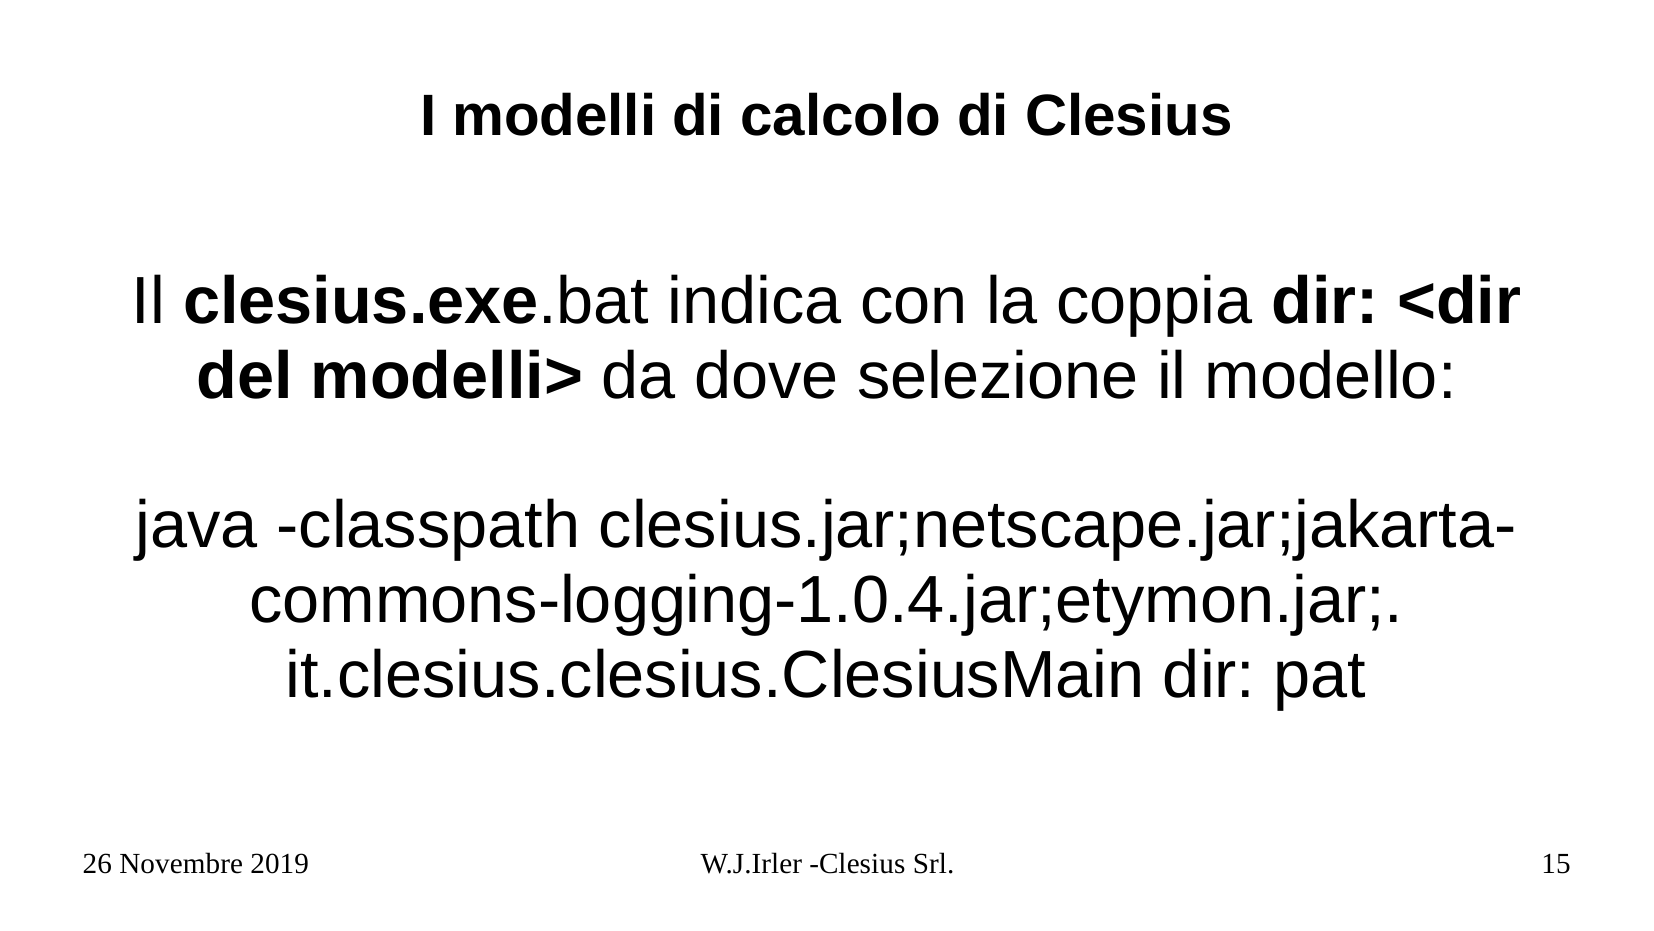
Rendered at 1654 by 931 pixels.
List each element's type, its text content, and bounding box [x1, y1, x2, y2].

subtitle Il clesius.exe.bat indica con la coppia dir: <dir del modelli> da dove selezione il modello: java -classpath clesius.jar;netscape.jar;jakarta-commons-logging-1.0.4.jar;etymon.jar;. it.clesius.clesius.ClesiusMain dir: pat [82, 217, 1571, 758]
title I modelli di calcolo di Clesius [82, 37, 1571, 193]
